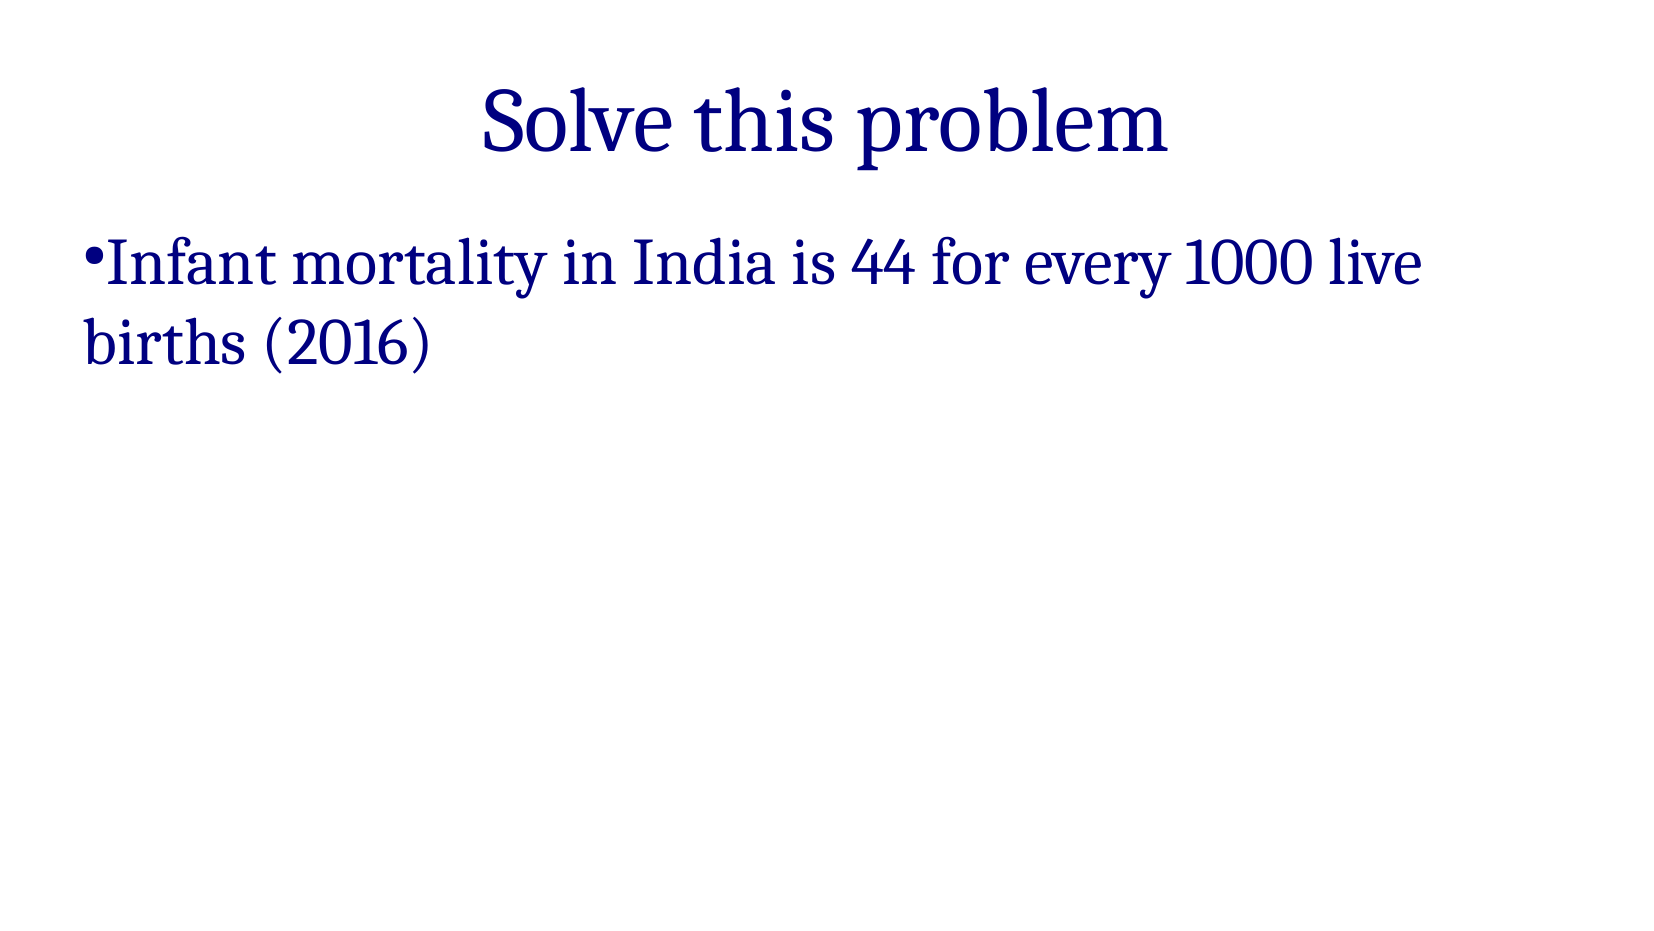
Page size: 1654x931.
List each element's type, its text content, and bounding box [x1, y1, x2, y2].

list Infant mortality in India is 44 for every 1000 live births (2016) [82, 217, 1571, 758]
title Solve this problem [82, 37, 1571, 193]
